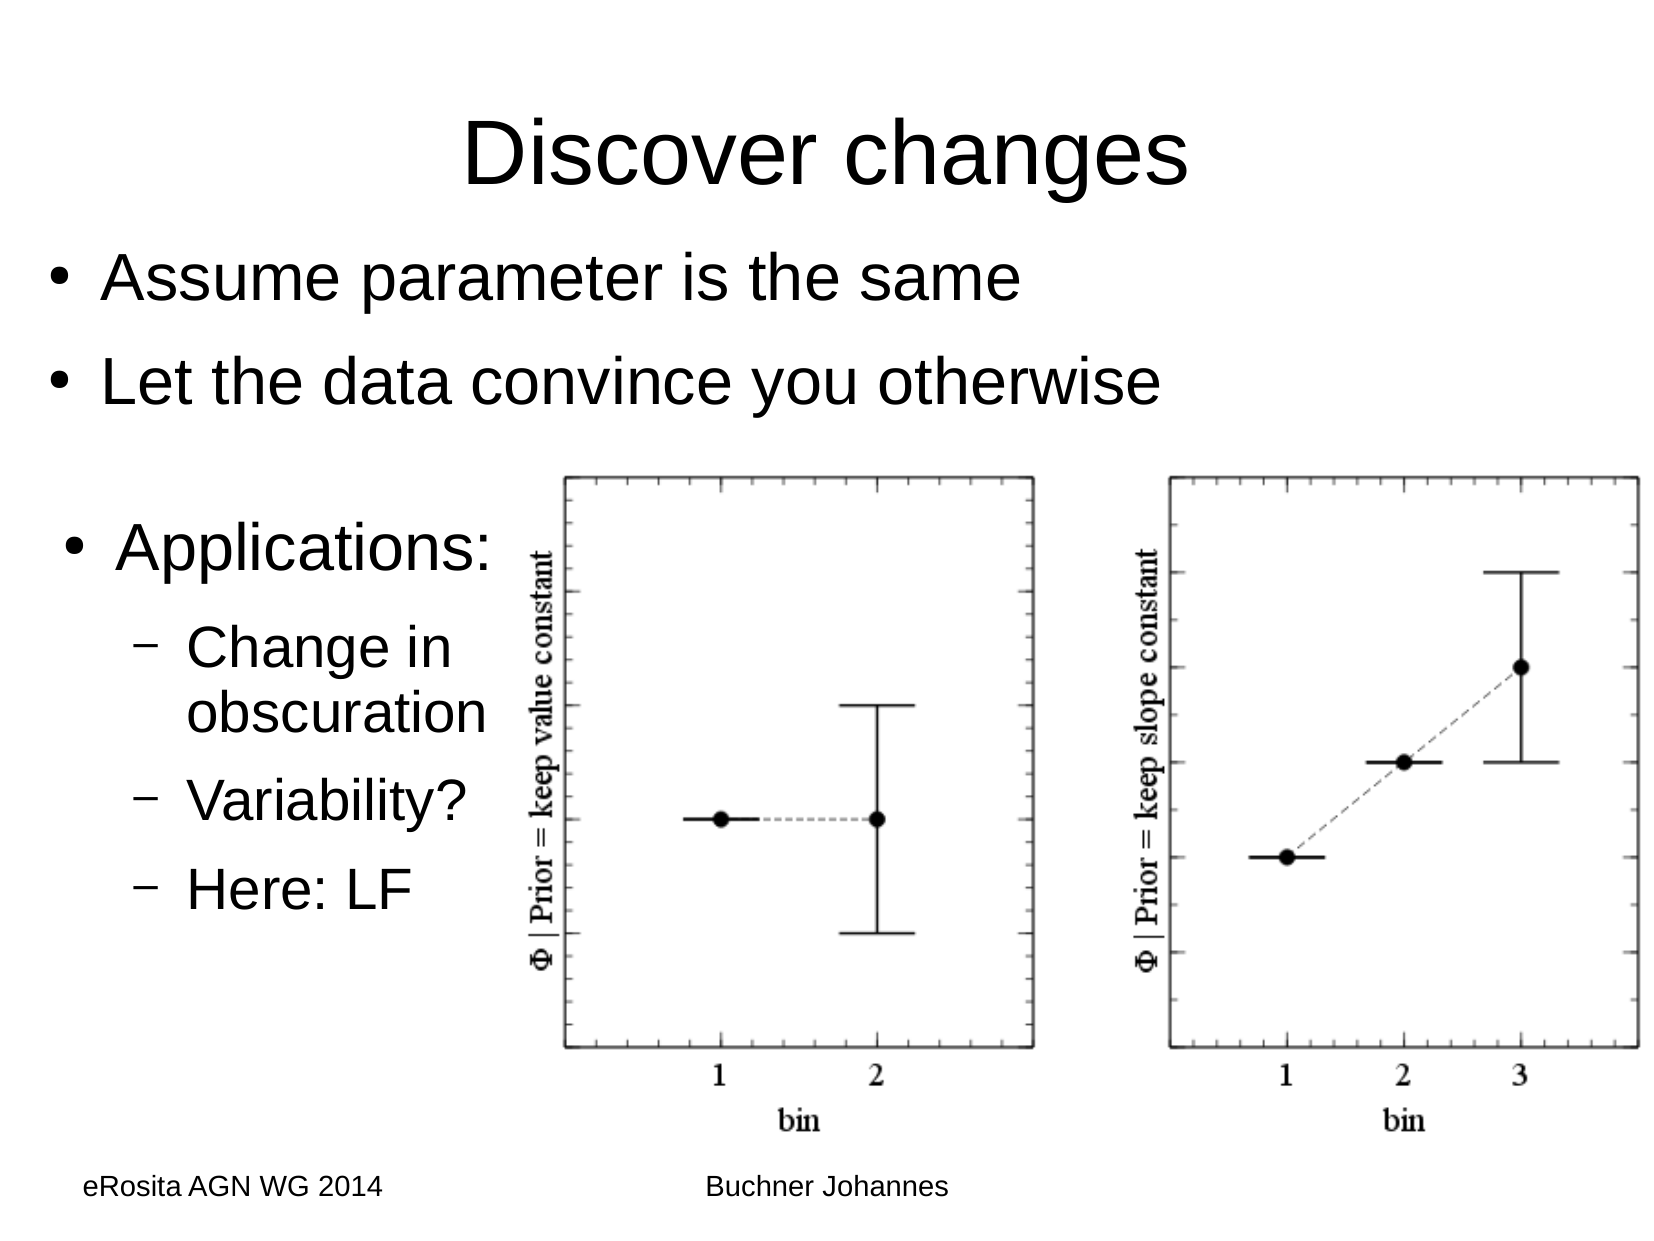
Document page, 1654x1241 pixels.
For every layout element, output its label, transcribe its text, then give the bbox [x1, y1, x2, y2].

list Assume parameter is the same Let the data convince you otherwise [30, 240, 1519, 451]
title Discover changes [82, 49, 1571, 257]
picture [443, 449, 1654, 1170]
list Applications: Change in obscuration Variability? Here: LF [45, 510, 511, 1111]
